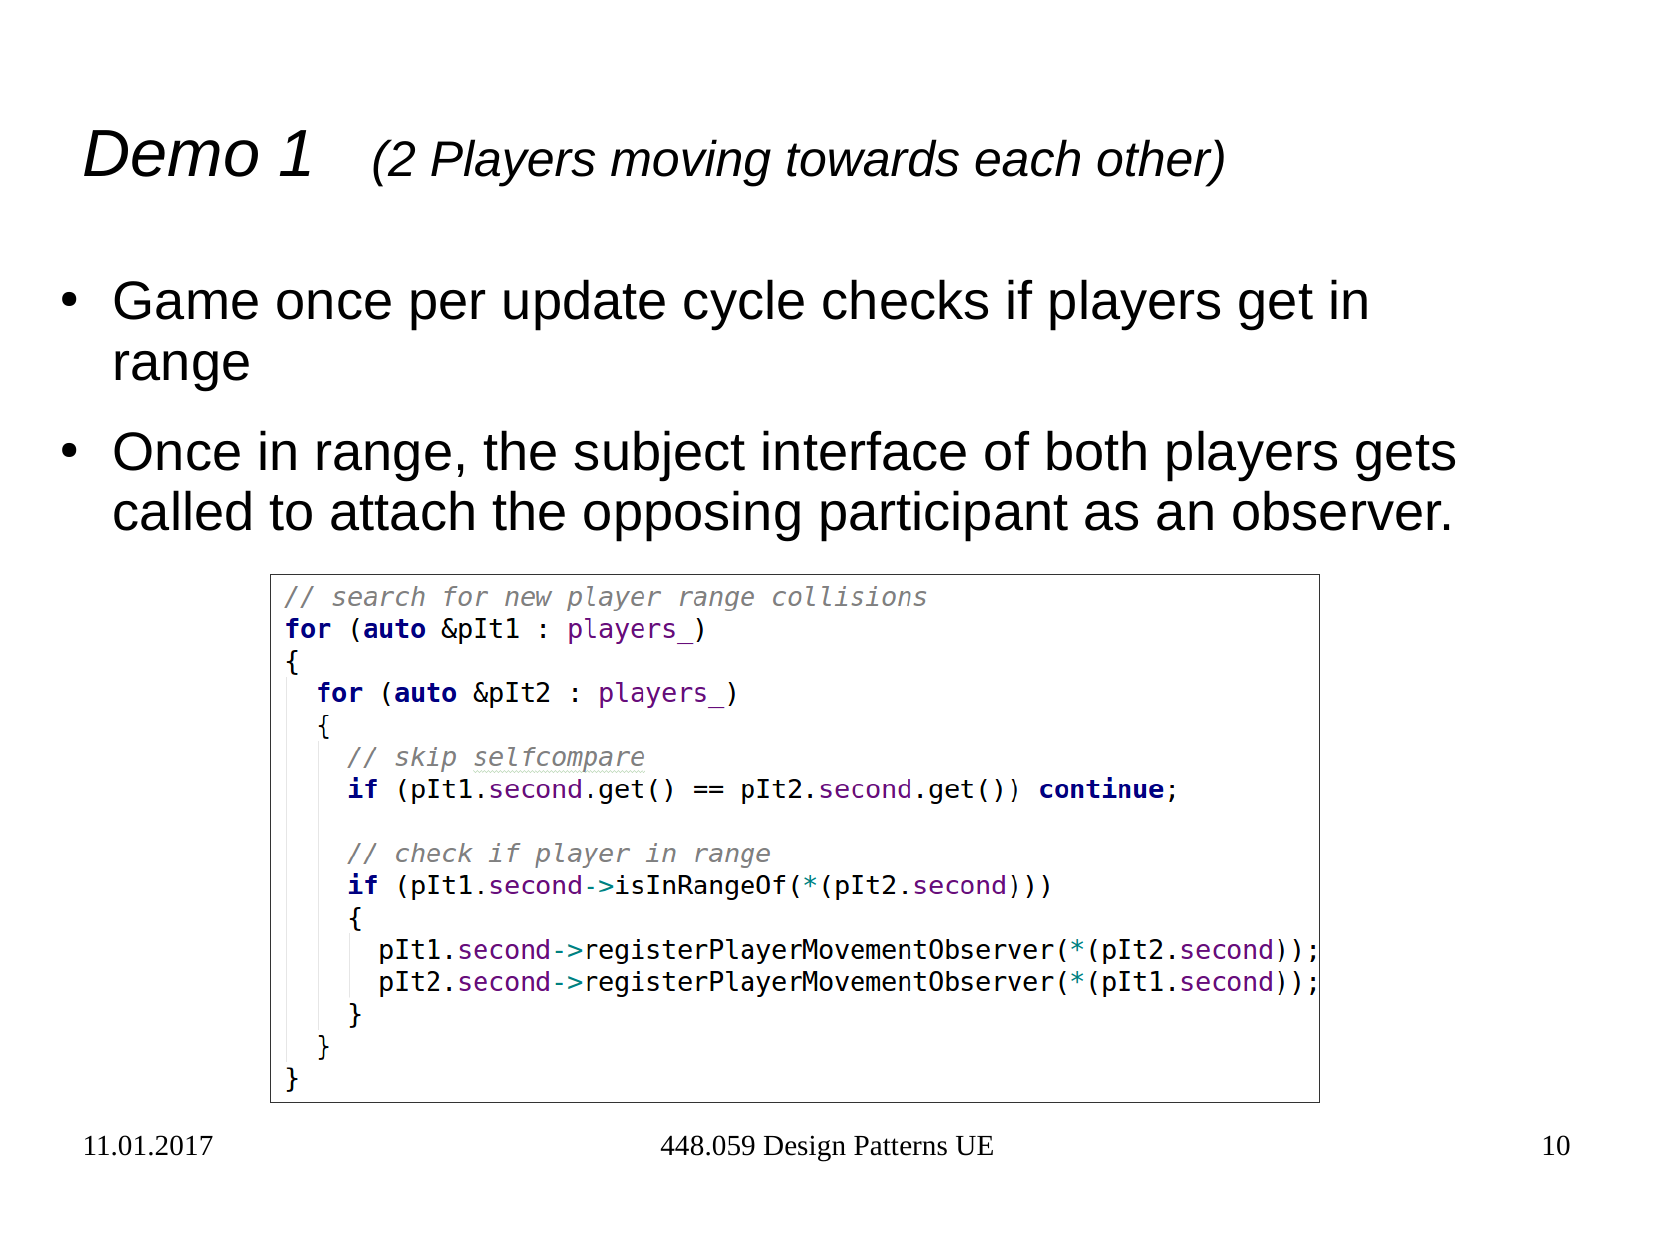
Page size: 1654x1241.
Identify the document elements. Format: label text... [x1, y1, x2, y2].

list Game once per update cycle checks if players get in range Once in range, the subject interface of both players gets called to attach the opposing participant as an observer. [41, 270, 1531, 991]
picture [270, 574, 1320, 1103]
title Demo 1 (2 Players moving towards each other) [82, 49, 1571, 257]
